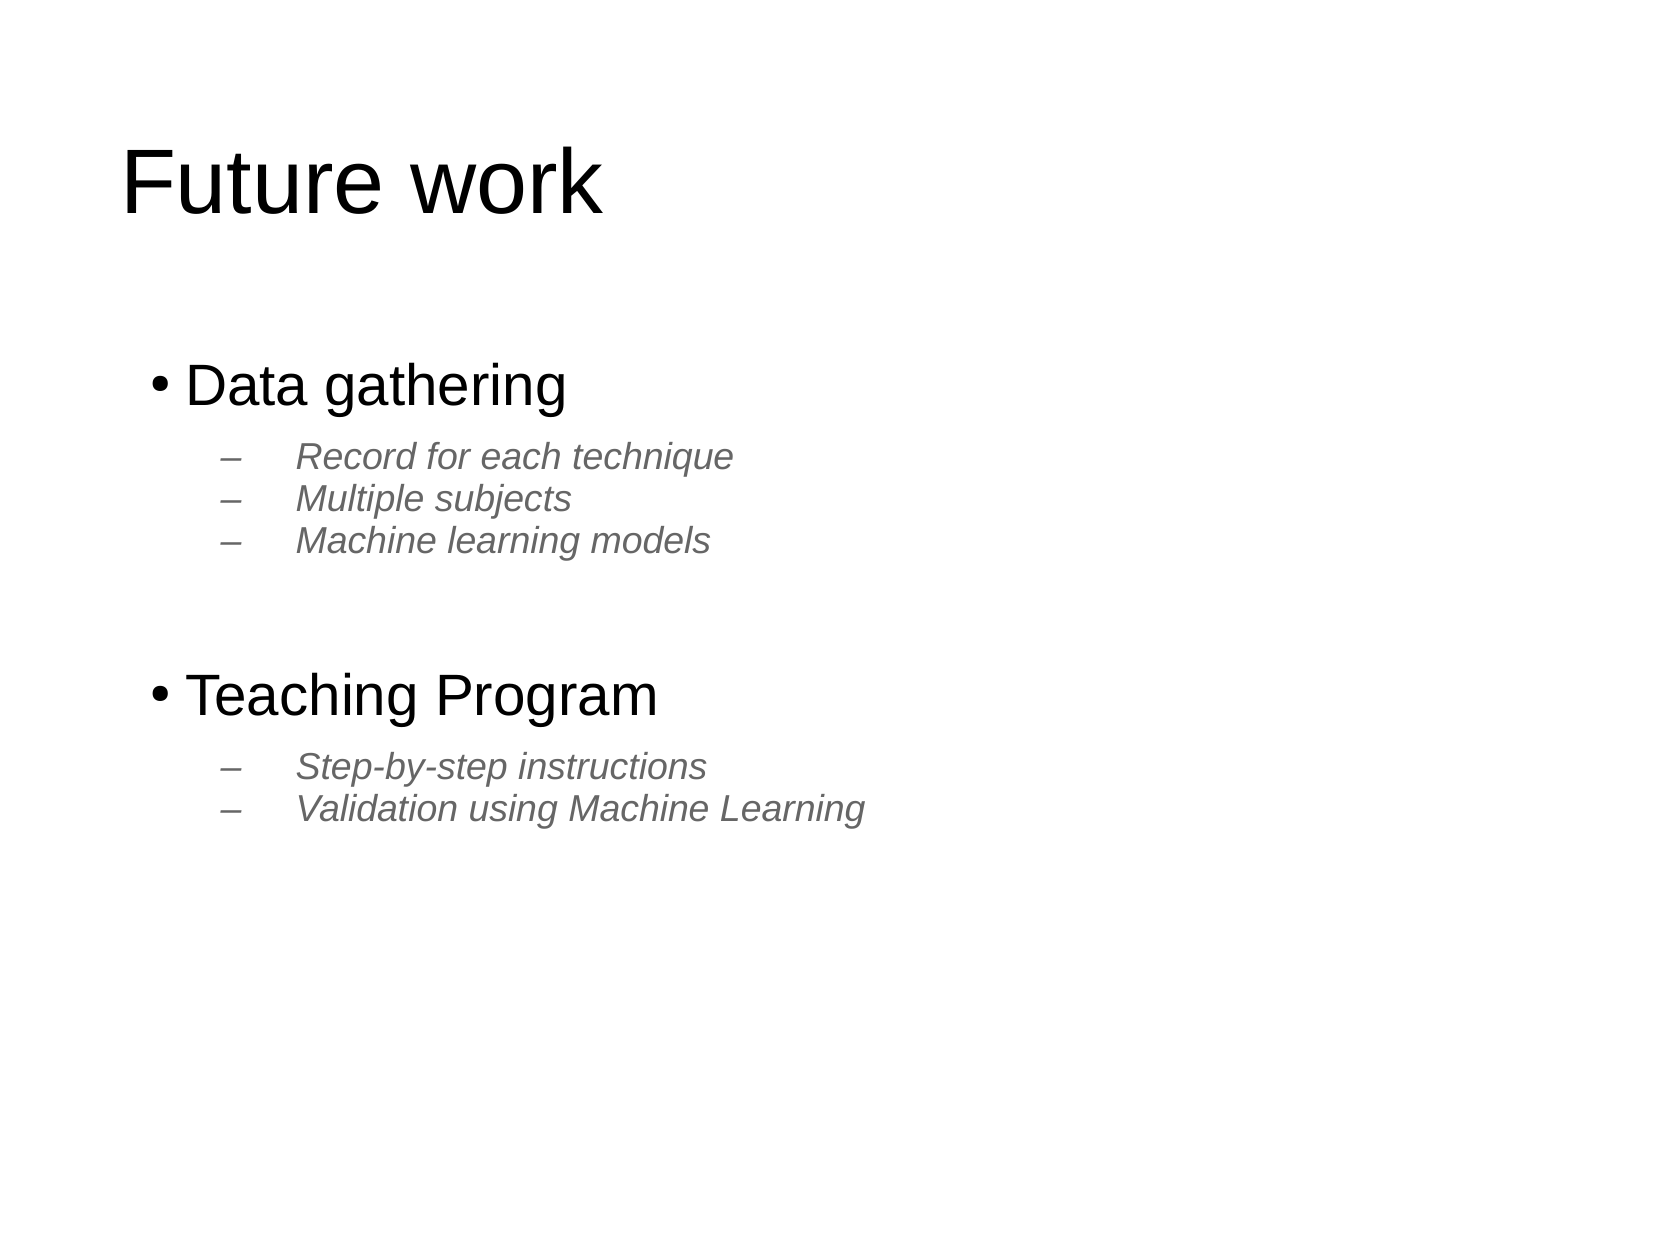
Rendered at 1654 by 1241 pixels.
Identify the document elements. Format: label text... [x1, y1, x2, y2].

text_box Data gathering – Record for each technique – Multiple subjects – Machine learning models Teaching Program – Step-by-step instructions – Validation using Machine Learning [135, 345, 1561, 886]
title Future work [120, 77, 1609, 286]
